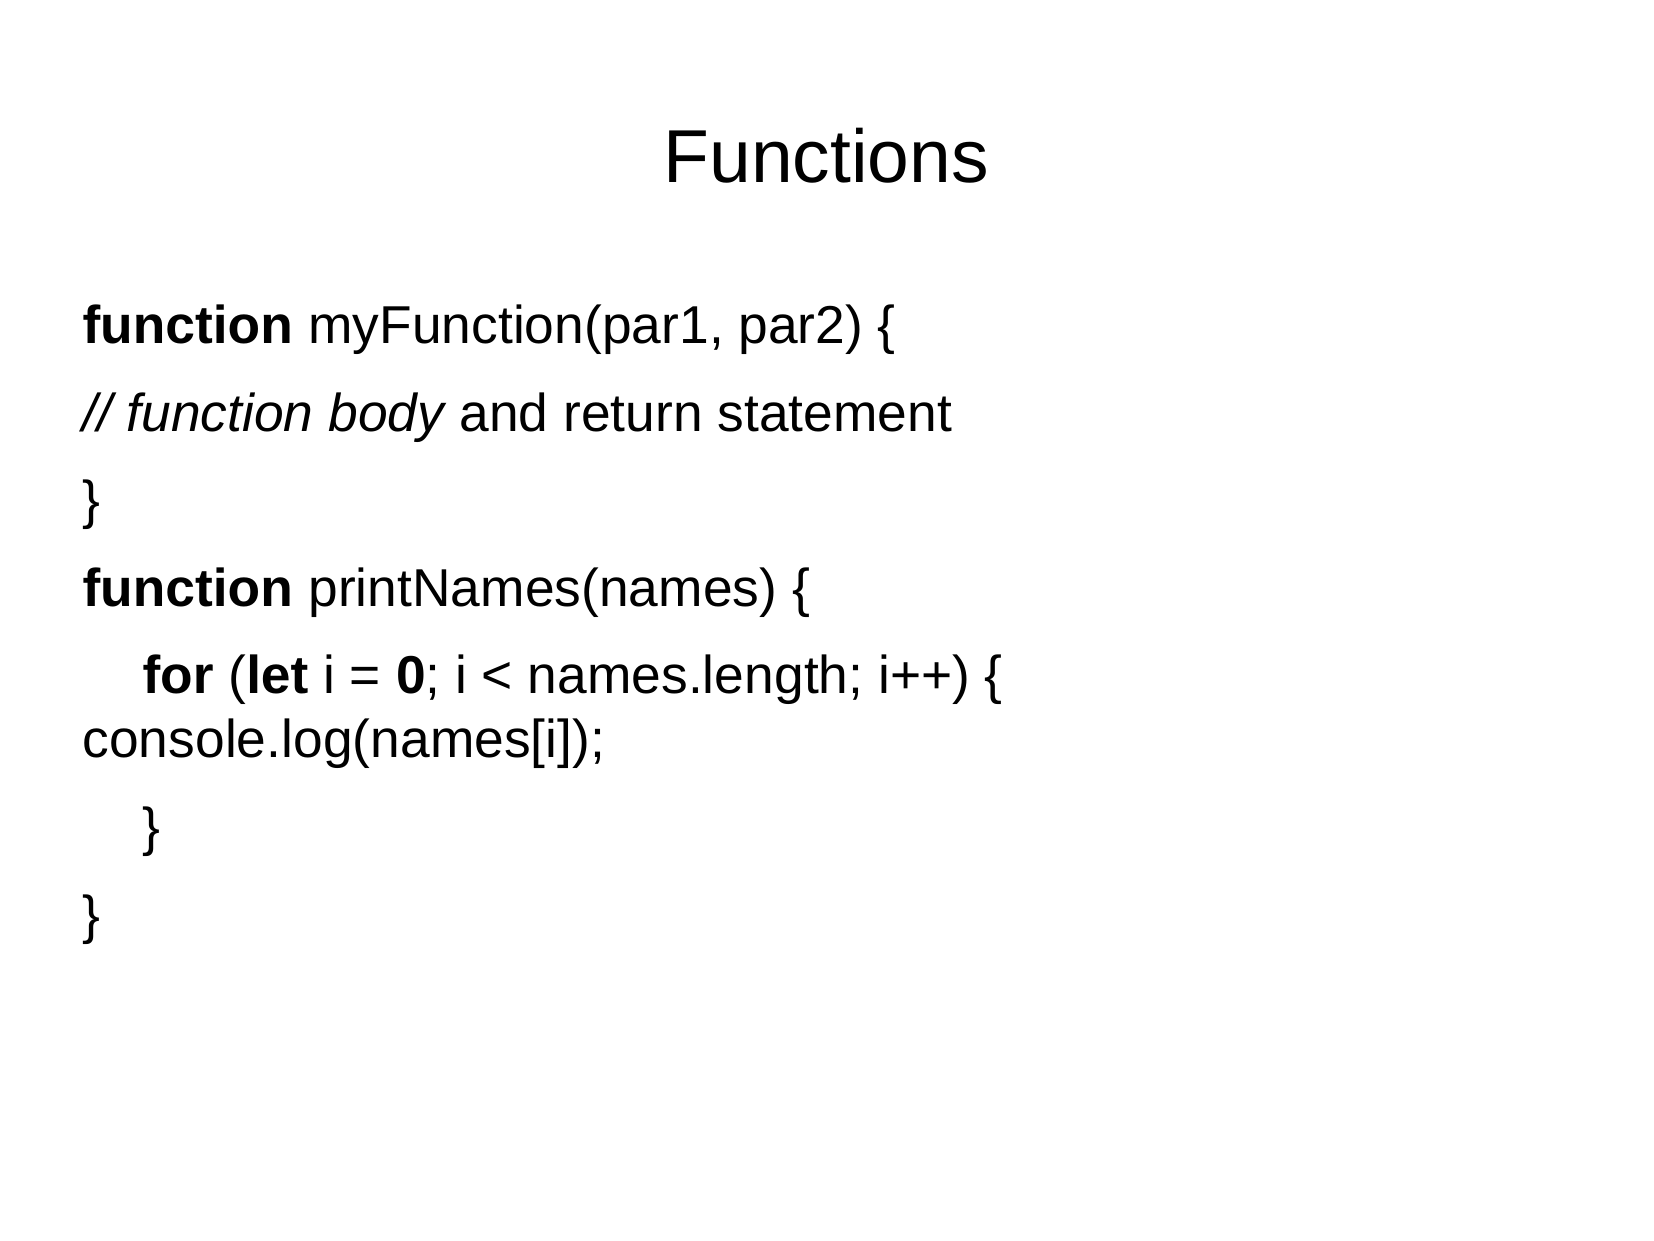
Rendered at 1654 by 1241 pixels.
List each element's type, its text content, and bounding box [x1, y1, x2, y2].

title Functions [82, 49, 1571, 257]
list function myFunction(par1, par2) { // function body and return statement } function printNames(names) { for (let i = 0; i < names.length; i++) { console.log(names[i]); } } [82, 290, 1571, 1010]
